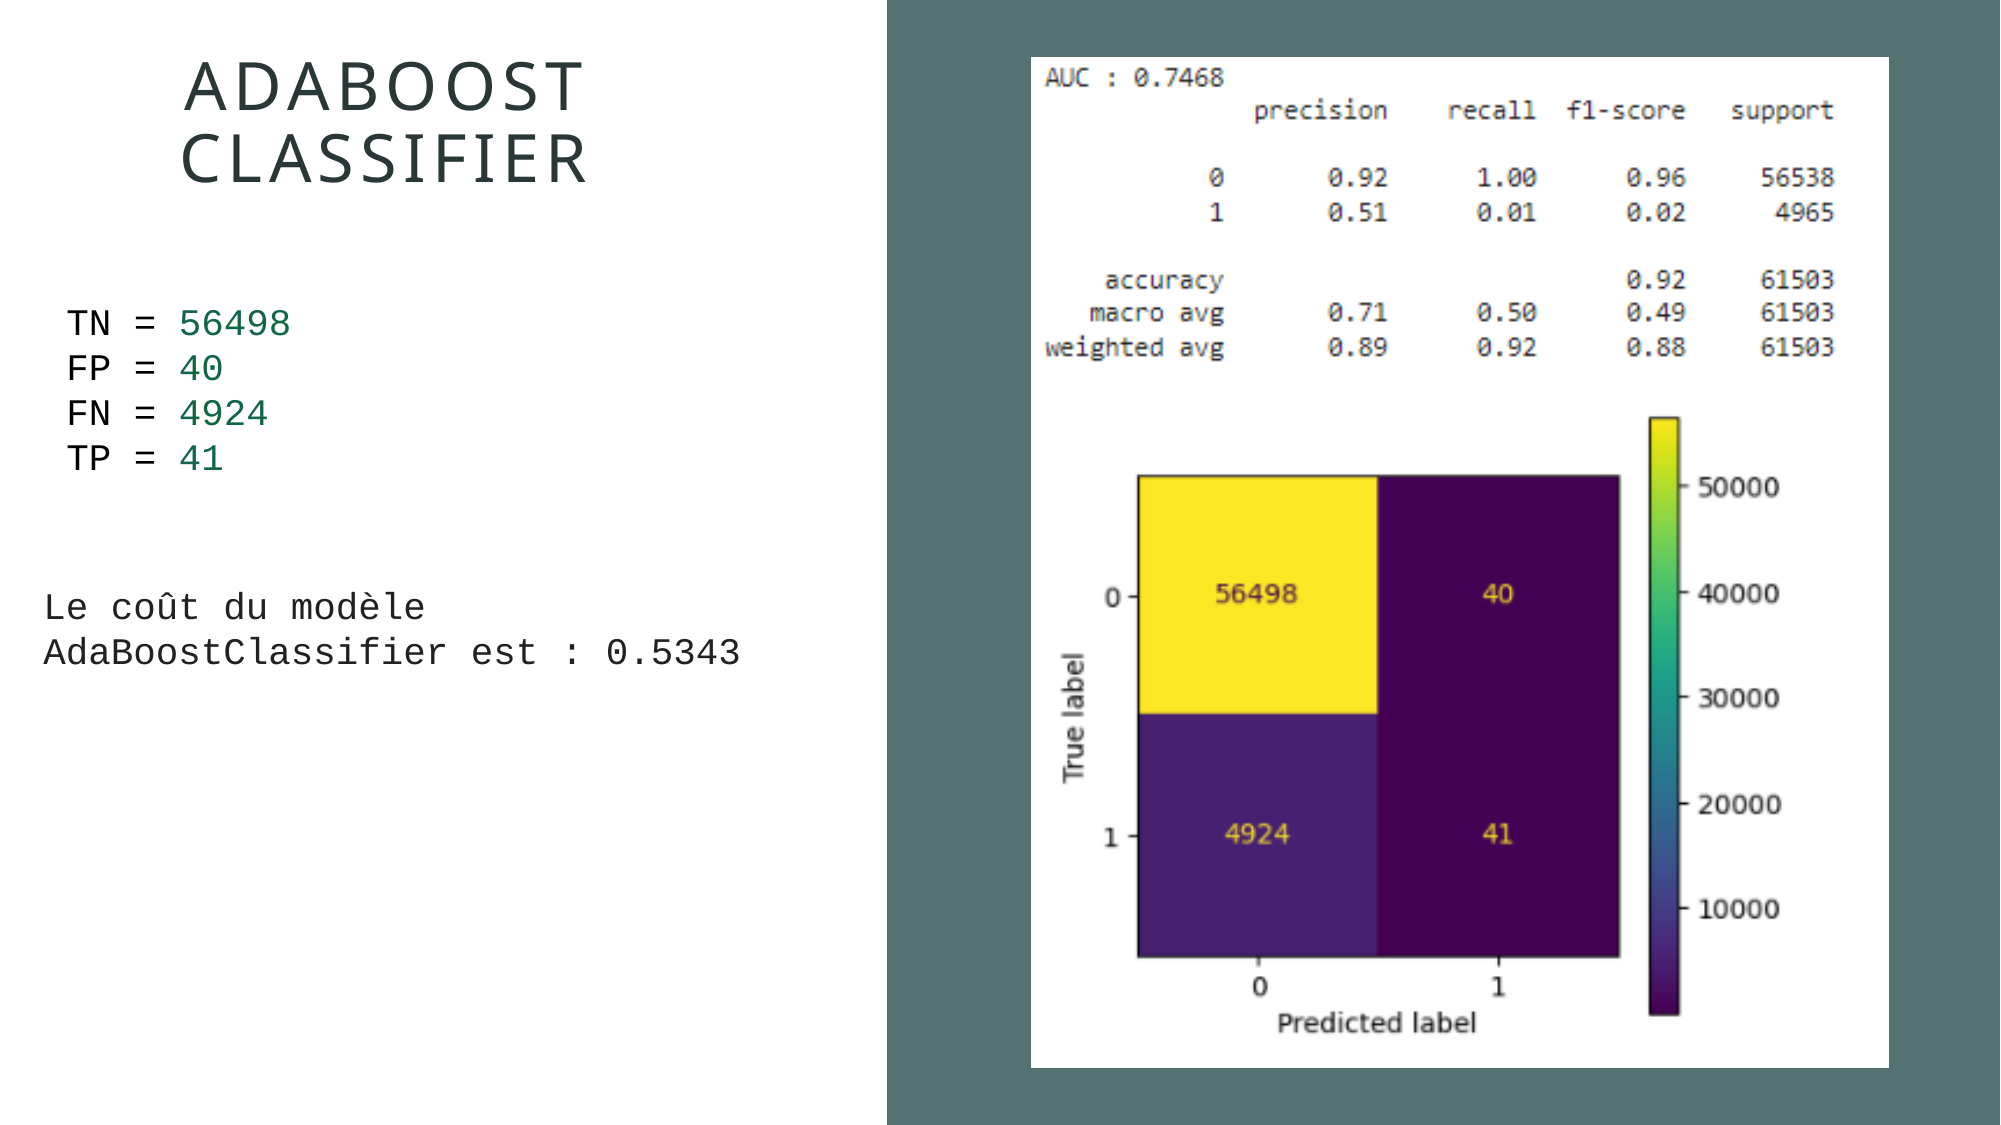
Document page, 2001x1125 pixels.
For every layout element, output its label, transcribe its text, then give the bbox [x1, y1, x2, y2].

title AdaBoost Classifier [111, 25, 662, 290]
text_box Le coût du modèle AdaBoostClassifier est : 0.5343 [28, 582, 789, 672]
text_box TN = 56498 FP = 40 FN = 4924 TP = 41 [51, 290, 1052, 488]
picture [1031, 57, 1889, 1068]
text_box [0, 0, 2000, 1125]
